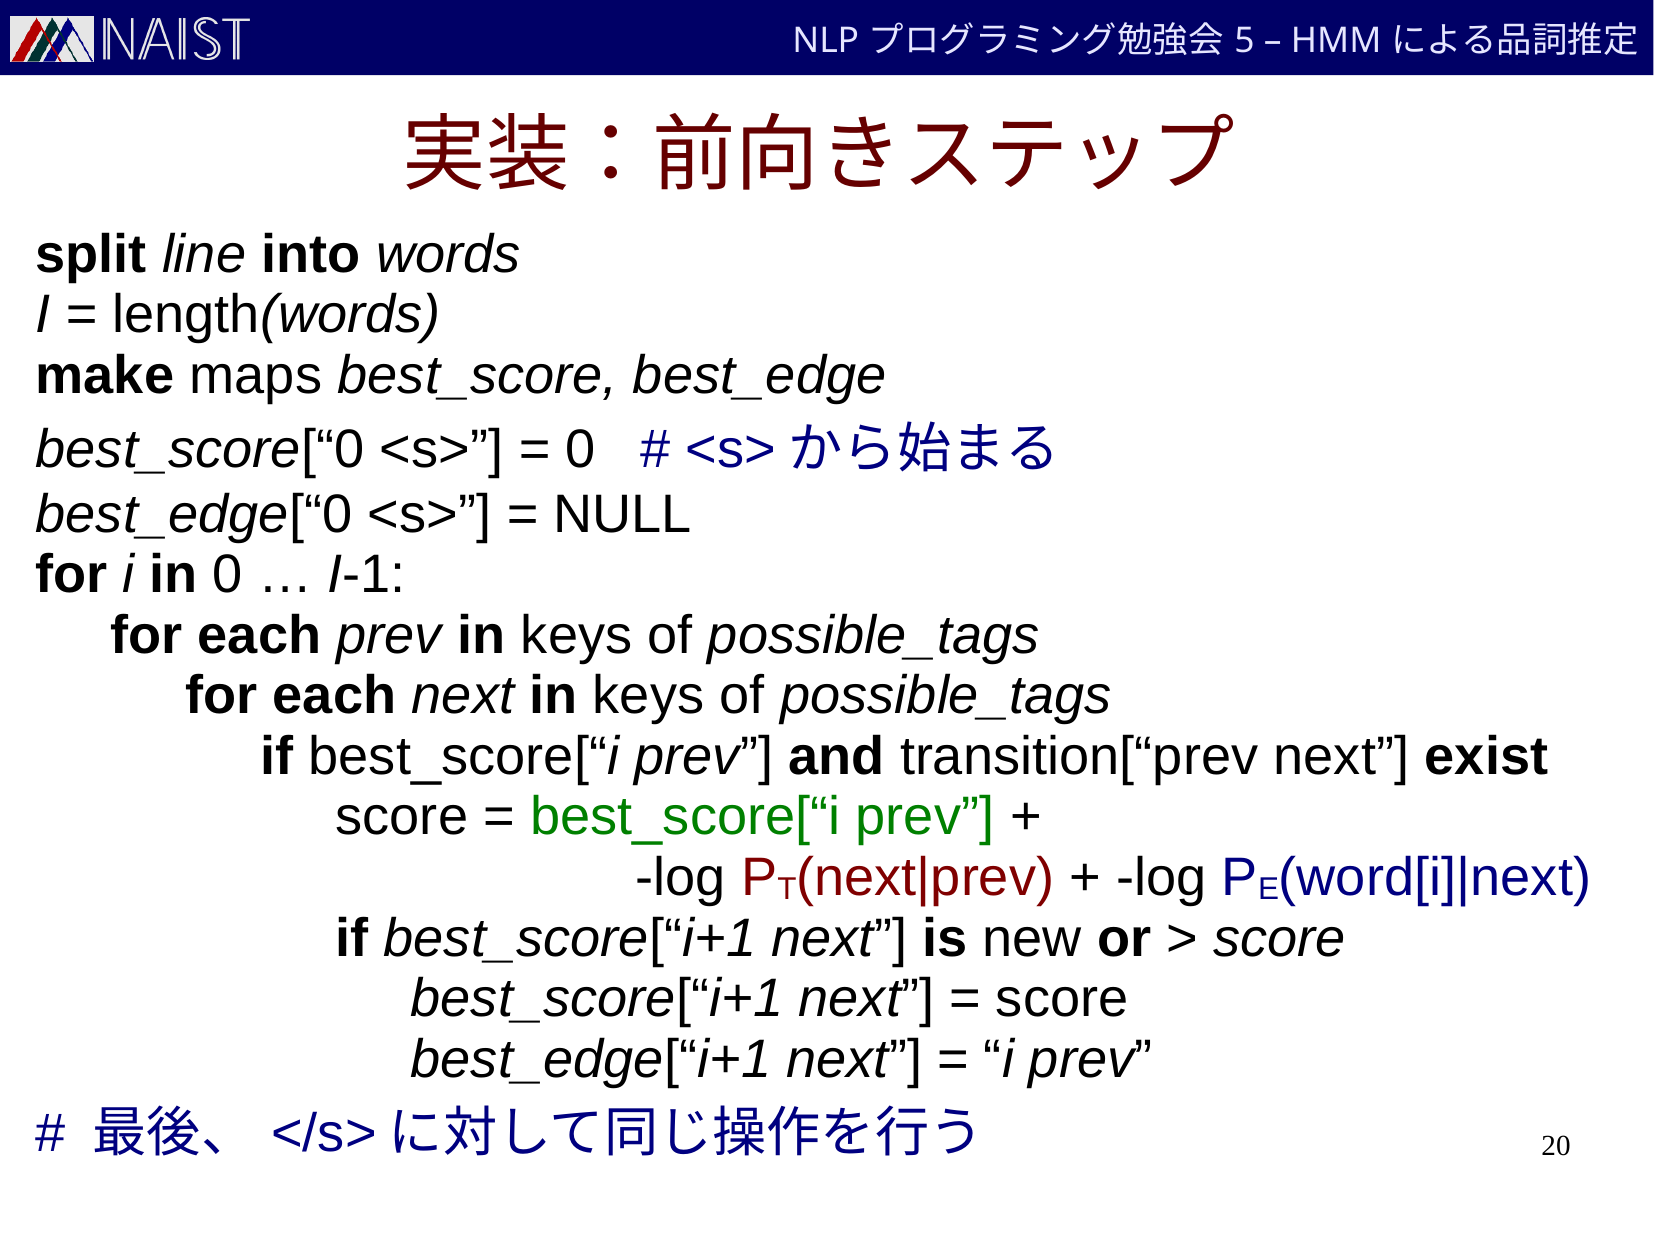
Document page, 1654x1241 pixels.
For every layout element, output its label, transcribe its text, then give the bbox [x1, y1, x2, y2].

list split line into words I = length(words) make maps best_score, best_edge best_score[“0 <s>”] = 0 # <s>から始まる best_edge[“0 <s>”] = NULL for i in 0 … I-1: for each prev in keys of possible_tags for each next in keys of possible_tags if best_score[“i prev”] and transition[“prev next”] exist score = best_score[“i prev”] + -log PT(next|prev) + -log PE(word[i]|next) if best_score[“i+1 next”] is new or > score best_score[“i+1 next”] = score best_edge[“i+1 next”] = “i prev” # 最後、</s>に対して同じ操作を行う [0, 223, 1613, 1208]
title 実装：前向きステップ [75, 51, 1564, 223]
picture [10, 16, 94, 62]
picture [102, 17, 251, 51]
